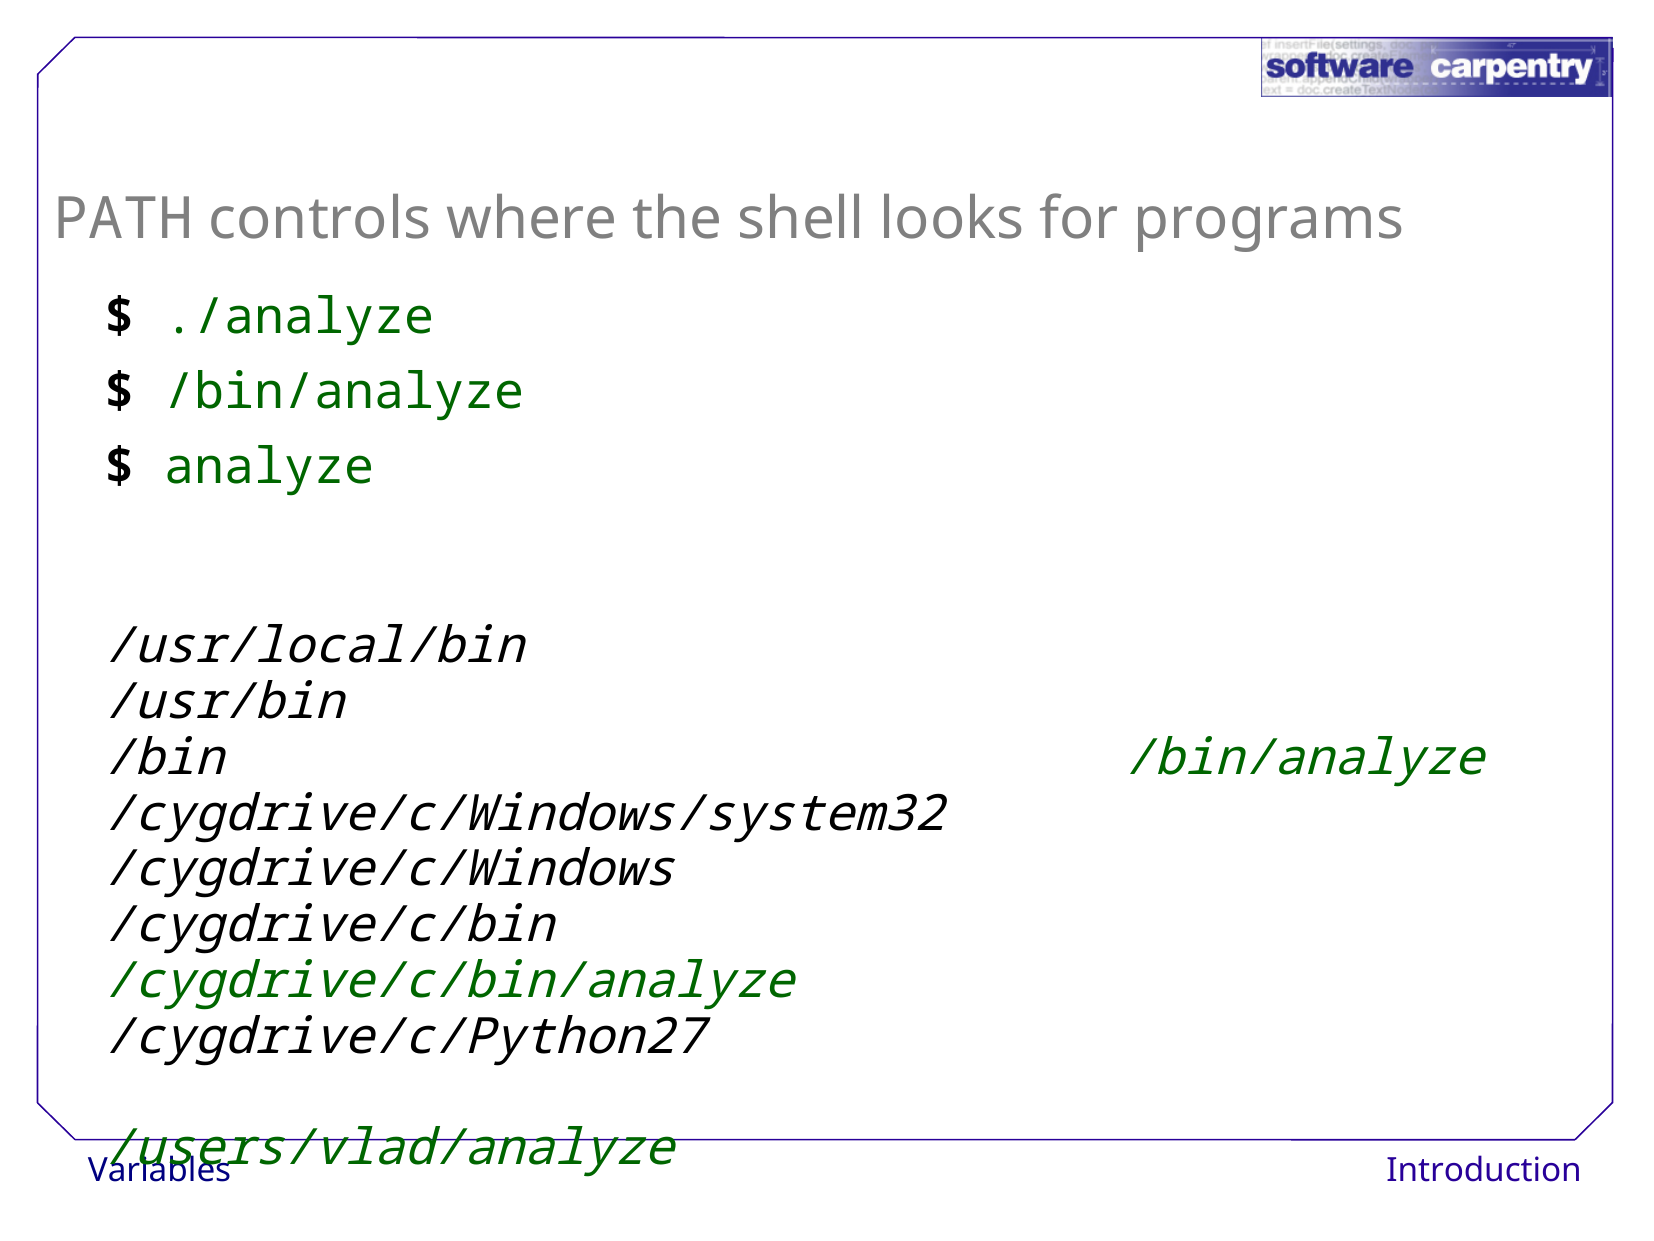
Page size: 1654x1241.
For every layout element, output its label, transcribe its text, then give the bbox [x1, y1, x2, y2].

picture [1261, 39, 1613, 97]
text_box $ ./analyze $ /bin/analyze $ analyze [89, 260, 1512, 610]
text_box /usr/local/bin /usr/bin /bin /bin/analyze /cygdrive/c/Windows/system32 /cygdrive/c/Windows /cygdrive/c/bin /cygdrive/c/bin/analyze /cygdrive/c/Python27 /users/vlad/analyze [89, 610, 1564, 1184]
text_box PATH controls where the shell looks for programs [38, 138, 1570, 259]
